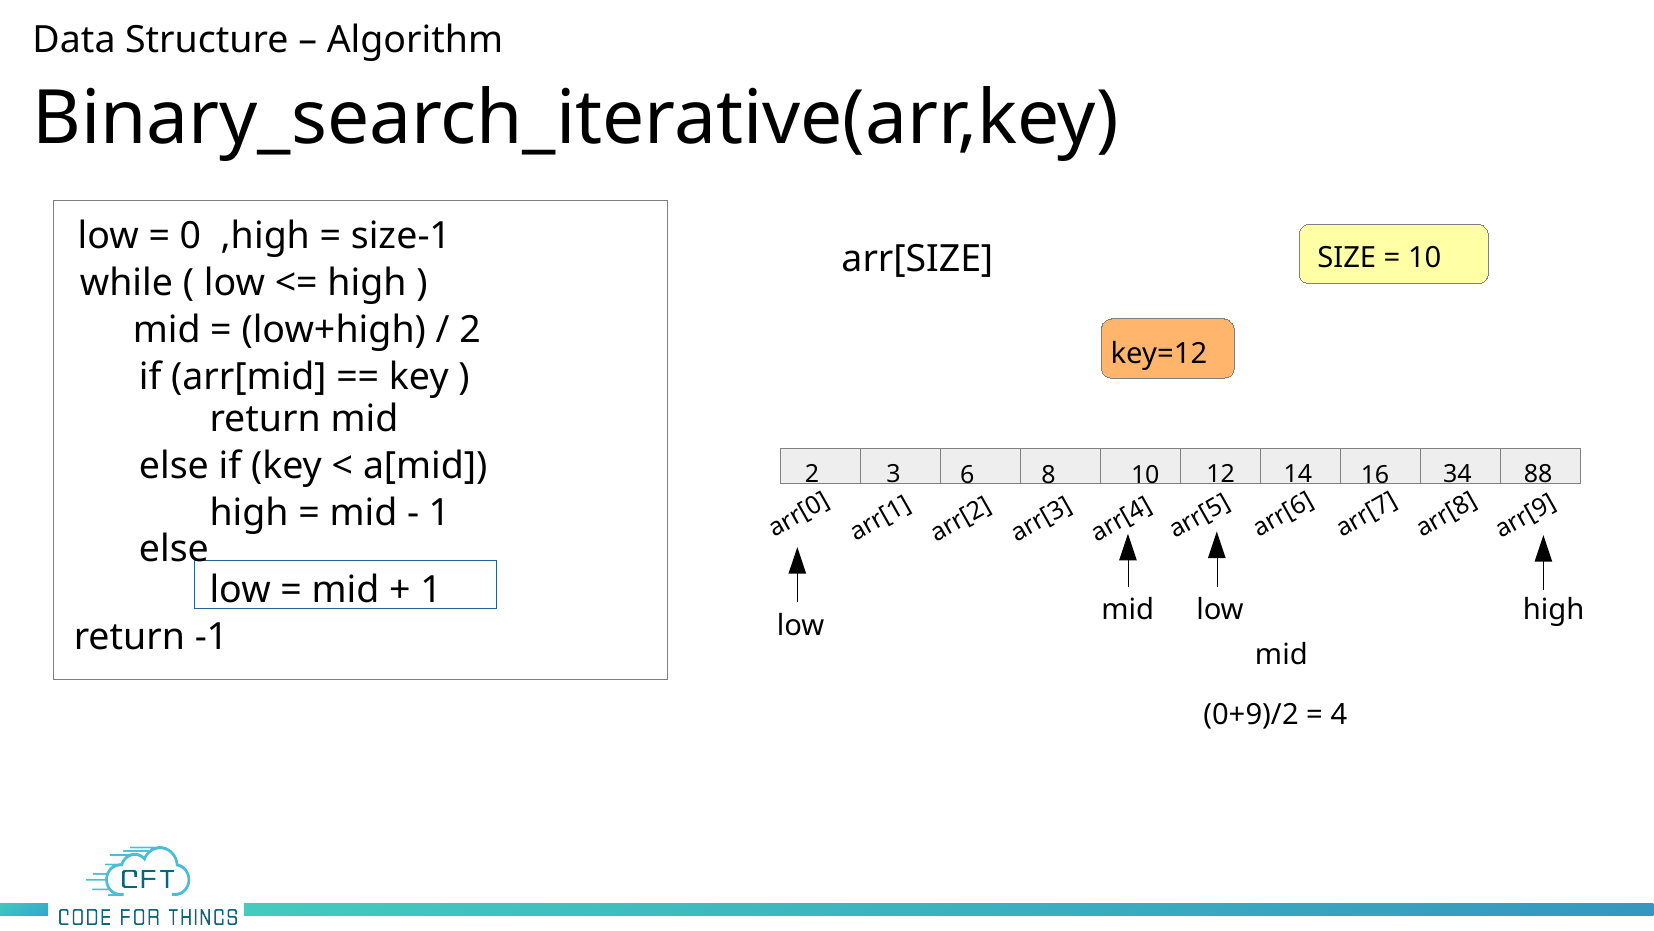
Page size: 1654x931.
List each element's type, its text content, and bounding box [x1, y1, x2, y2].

text_box 14 [1269, 448, 1331, 500]
text_box 88 [1509, 448, 1571, 500]
text_box return mid [194, 383, 443, 443]
text_box [925, 448, 1191, 484]
text_box arr[1] [826, 485, 935, 562]
text_box [53, 200, 668, 680]
text_box SIZE = 10 [1302, 228, 1483, 278]
text_box arr[6] [1232, 484, 1362, 562]
text_box low [1181, 580, 1276, 630]
text_box return -1 [59, 602, 290, 662]
text_box else if (key < a[mid]) [124, 431, 621, 490]
text_box key=12 [1095, 324, 1241, 409]
text_box 16 [1346, 449, 1420, 501]
text_box low = mid + 1 [194, 555, 621, 614]
text_box arr[8] [1399, 484, 1503, 559]
text_box [1331, 448, 1428, 484]
text_box (0+9)/2 = 4 [1181, 685, 1395, 745]
text_box [1102, 318, 1233, 324]
text_box low [762, 596, 857, 646]
text_box high = mid - 1 [194, 478, 621, 537]
text_box 34 [1428, 448, 1491, 500]
text_box [1491, 448, 1509, 484]
text_box arr[3] [986, 491, 1104, 568]
text_box arr[4] [1074, 492, 1179, 562]
text_box high [1508, 580, 1607, 630]
text_box arr[9] [1471, 456, 1602, 560]
text_box mid = (low+high) / 2 [118, 295, 603, 354]
text_box while ( low <= high ) [64, 260, 514, 307]
text_box 8 [1026, 449, 1089, 494]
text_box mid [1240, 625, 1335, 685]
text_box 2 [790, 448, 844, 493]
text_box 10 [1116, 449, 1181, 494]
text_box if (arr[mid] == key ) [124, 342, 550, 401]
text_box arr[0] [744, 484, 857, 558]
text_box [1254, 448, 1269, 484]
picture [59, 846, 237, 925]
text_box arr[2] [906, 488, 1016, 563]
text_box mid [1086, 580, 1177, 638]
text_box [844, 448, 871, 484]
text_box arr[SIZE] [826, 224, 1040, 291]
text_box 6 [945, 449, 1007, 494]
text_box else [124, 513, 243, 573]
text_box [1299, 224, 1489, 284]
text_box low = 0 ,high = size-1 [53, 200, 609, 260]
text_box arr[7] [1318, 498, 1428, 562]
text_box 12 [1191, 448, 1254, 493]
text_box [1571, 448, 1581, 461]
text_box [780, 448, 790, 484]
title Data Structure – Algorithm Binary_search_iterative(arr,key) [32, 0, 1595, 199]
text_box arr[5] [1151, 484, 1267, 556]
text_box 3 [871, 448, 925, 493]
